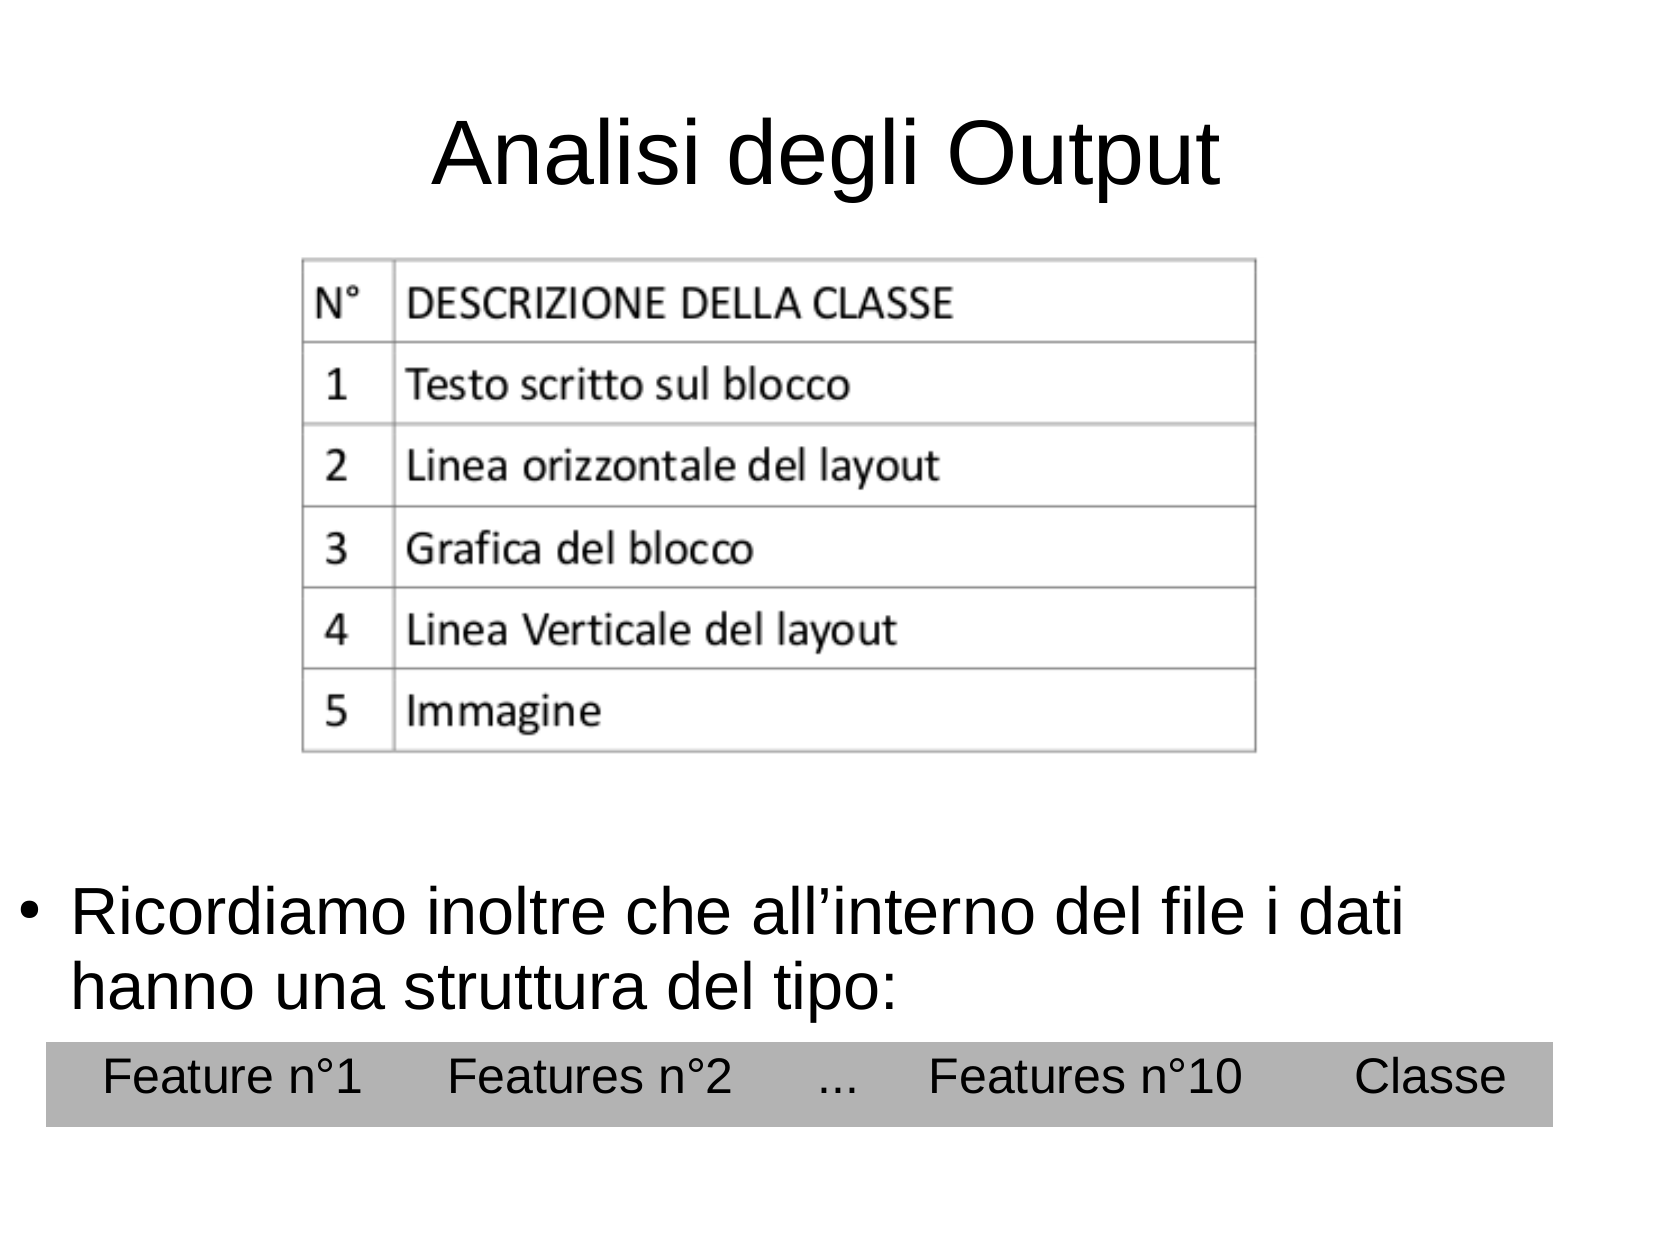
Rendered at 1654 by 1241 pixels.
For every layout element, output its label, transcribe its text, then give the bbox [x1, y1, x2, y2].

title Analisi degli Output [82, 49, 1571, 257]
list Ricordiamo inoltre che all’interno del file i dati hanno una struttura del tipo: [0, 874, 1571, 1146]
table_header Feature n°1 Features n°2 ... Features n°10 Classe [46, 1042, 1553, 1127]
picture [300, 256, 1264, 758]
